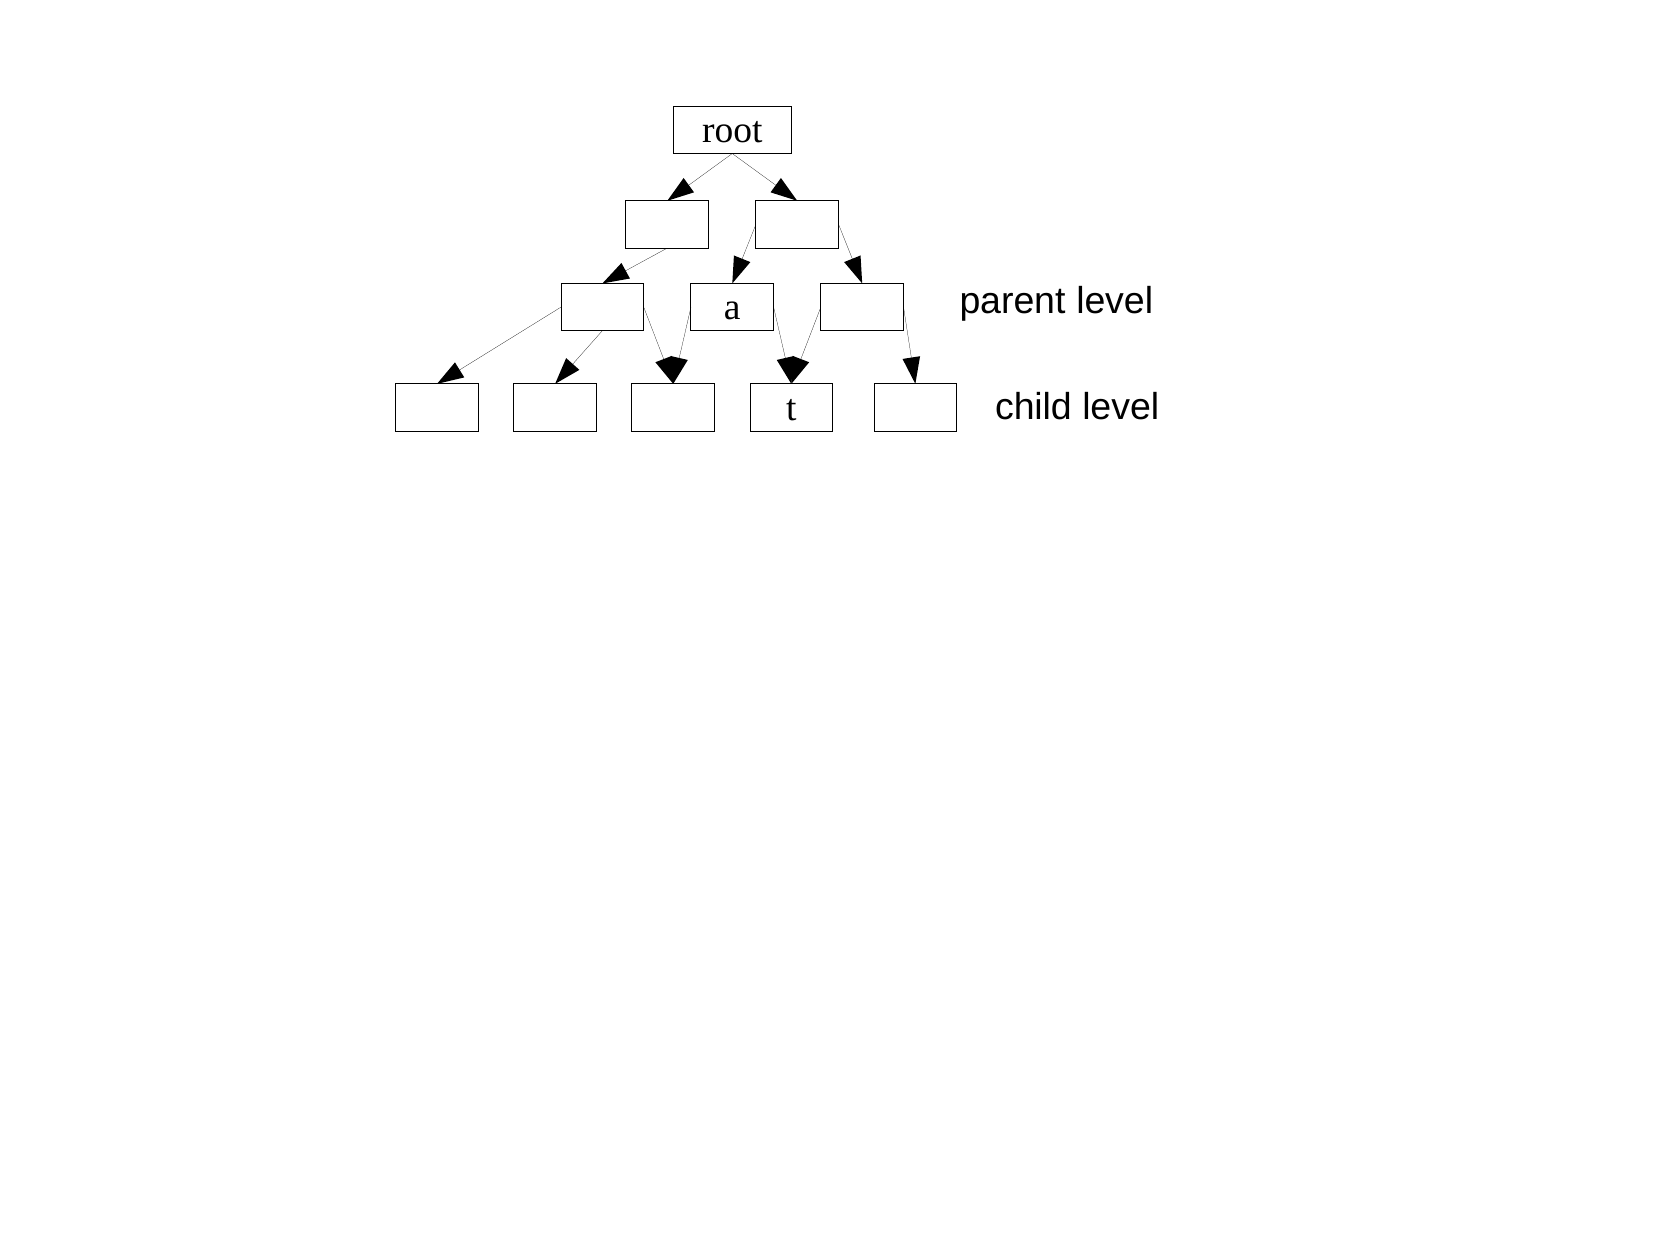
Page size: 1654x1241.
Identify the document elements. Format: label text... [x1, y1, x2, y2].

text_box a [690, 283, 774, 331]
text_box [631, 383, 715, 432]
text_box [755, 200, 839, 249]
text_box [874, 383, 957, 432]
text_box child level [980, 377, 1371, 477]
text_box t [750, 383, 833, 432]
text_box [561, 283, 644, 331]
text_box [820, 283, 904, 331]
text_box [625, 200, 709, 249]
text_box [513, 383, 597, 432]
text_box [395, 383, 479, 432]
text_box parent level [944, 271, 1335, 371]
text_box root [673, 106, 792, 154]
